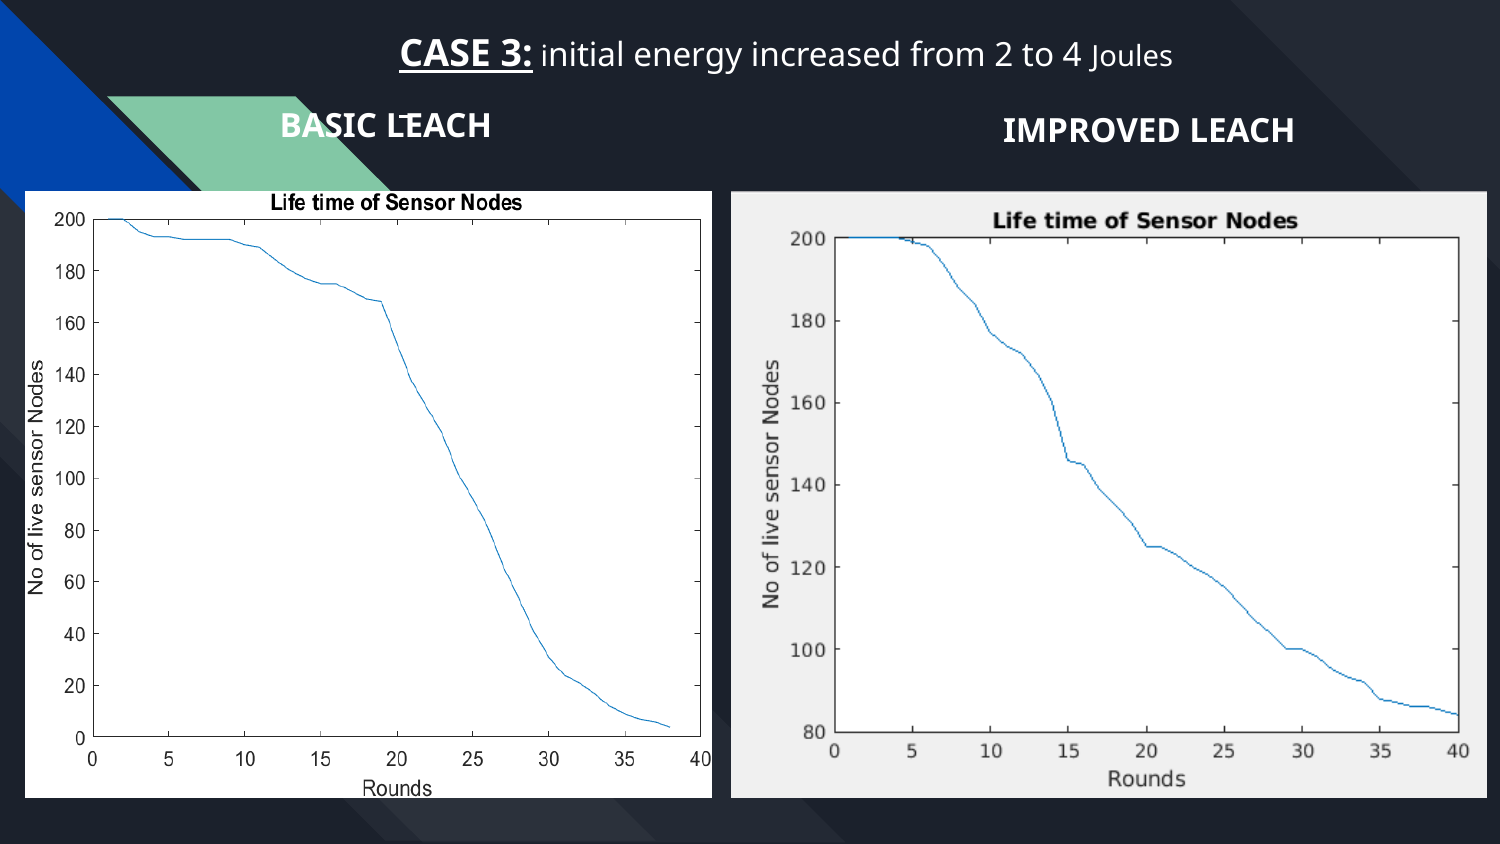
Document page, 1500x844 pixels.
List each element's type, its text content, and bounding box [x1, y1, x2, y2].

picture [731, 191, 1487, 798]
text_box CASE 3: initial energy increased from 2 to 4 Joules [384, 14, 1404, 81]
picture [25, 191, 712, 798]
text_box BASIC LEACH [152, 89, 621, 156]
text_box IMPROVED LEACH [910, 93, 1388, 150]
